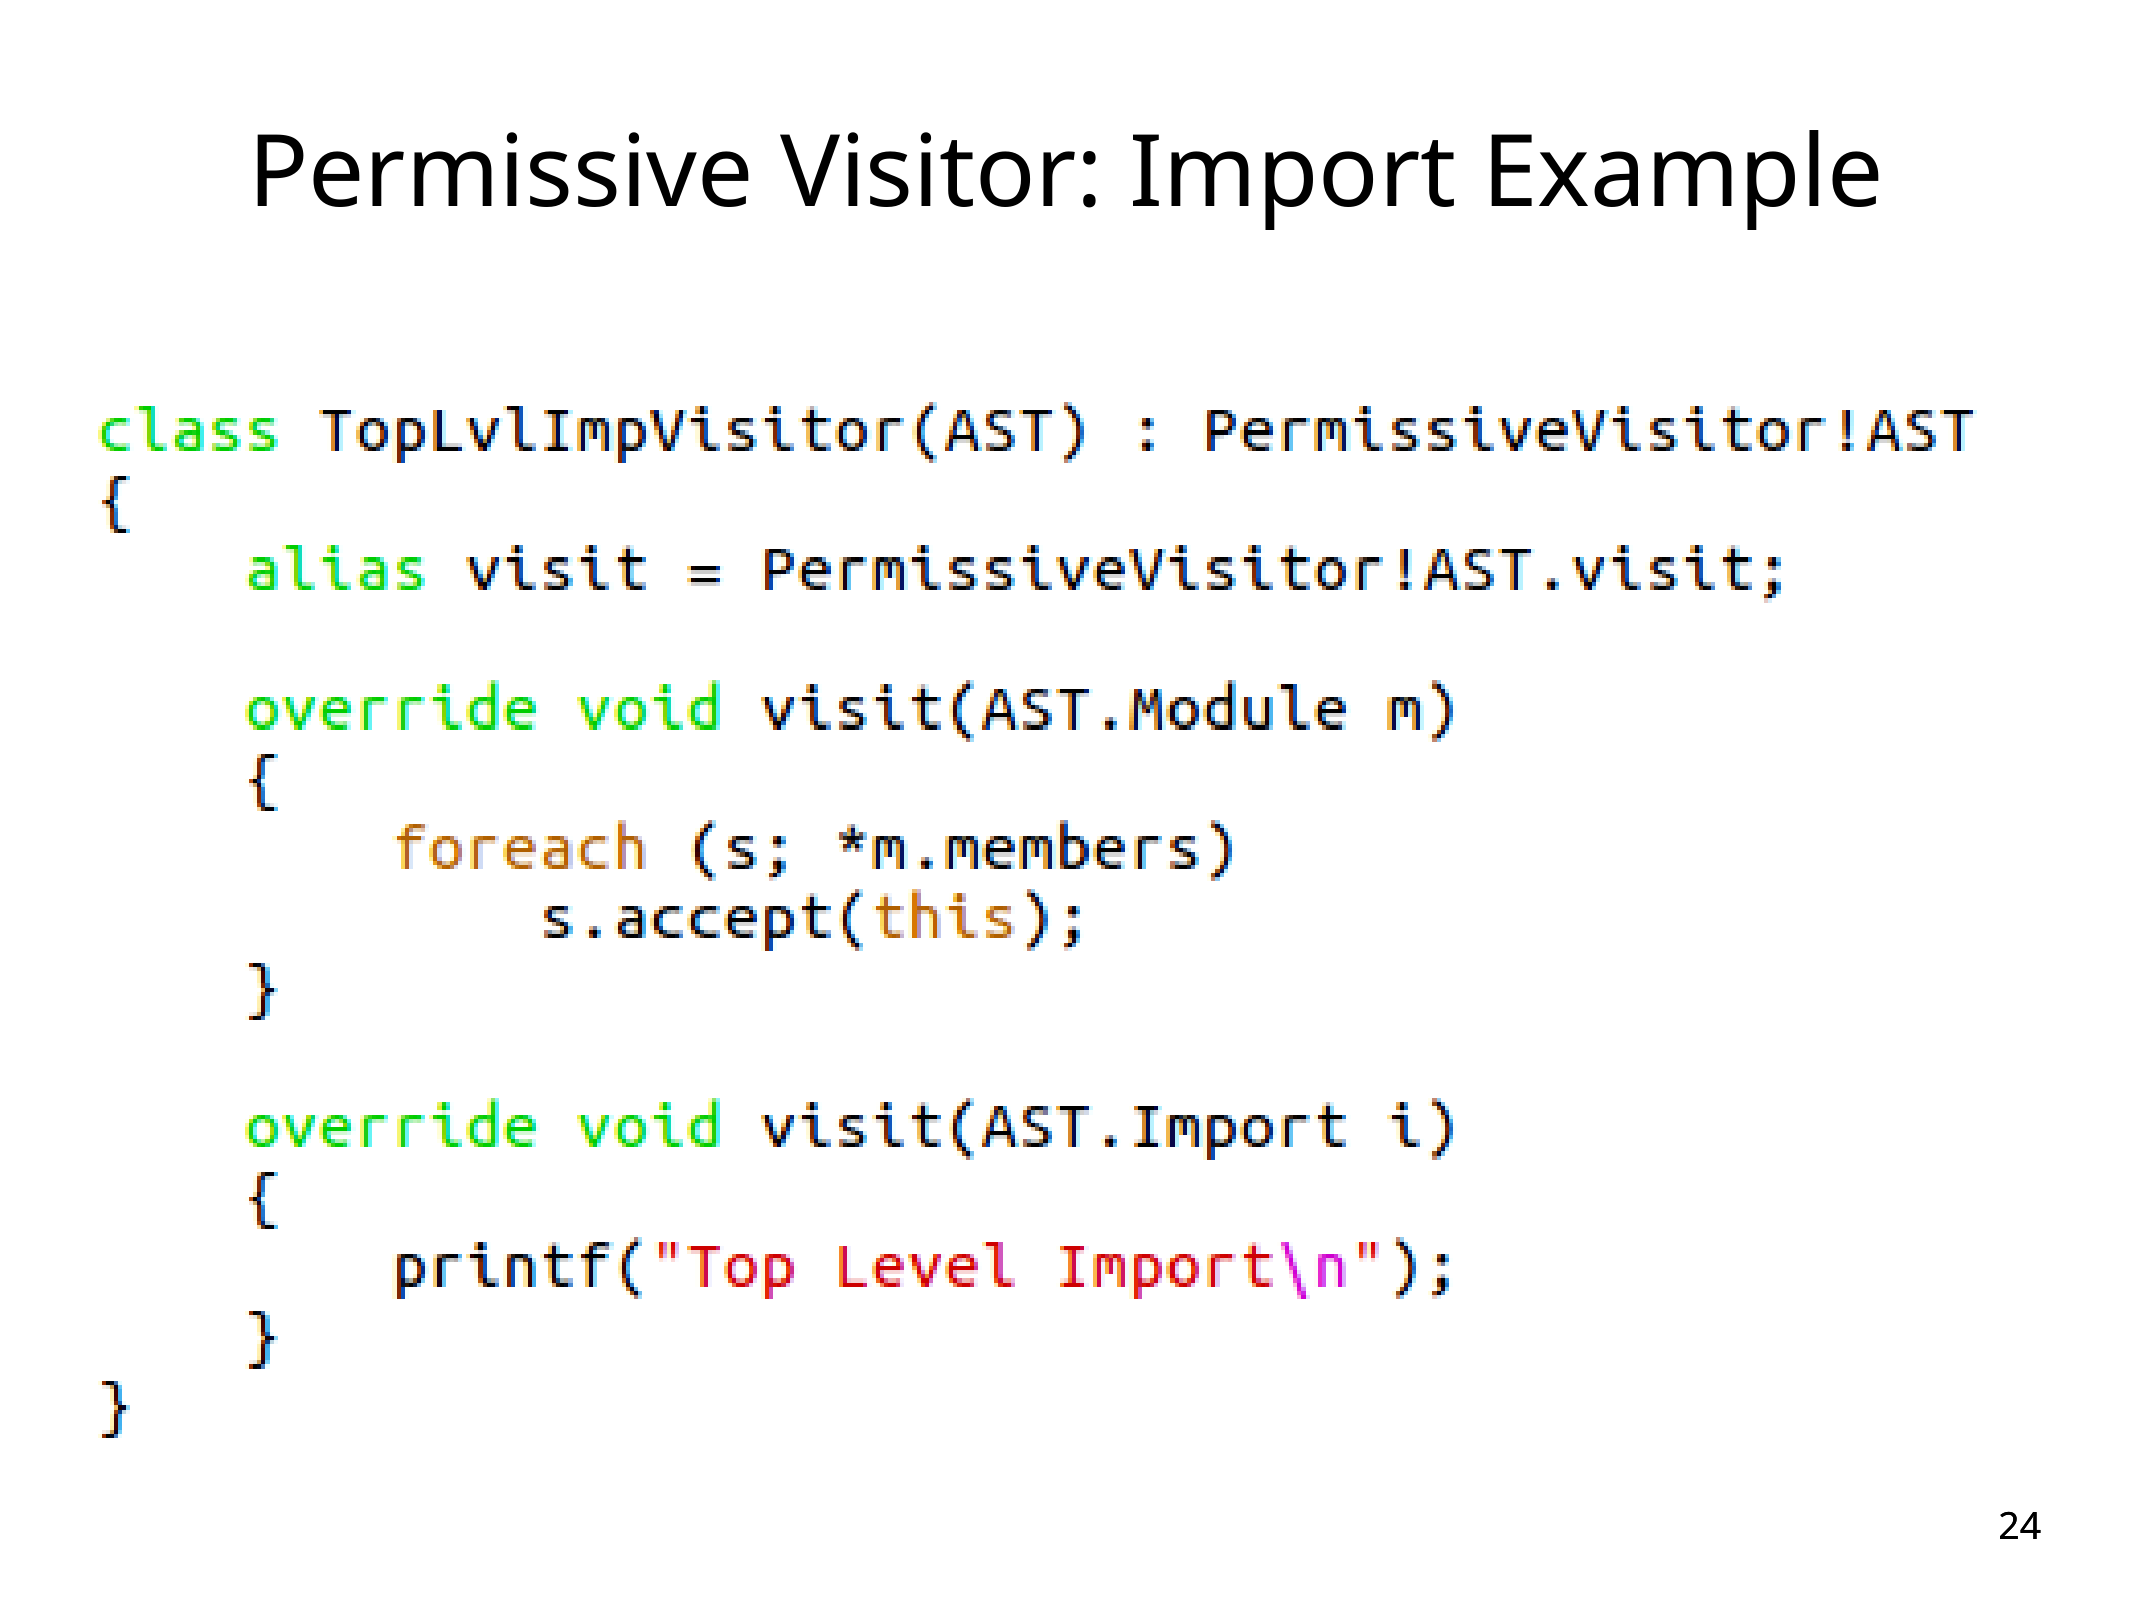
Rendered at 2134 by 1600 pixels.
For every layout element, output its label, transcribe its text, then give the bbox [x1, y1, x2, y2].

text_box <number> [1985, 1493, 2055, 1557]
title Permissive Visitor: Import Example [156, 72, 1978, 261]
picture [94, 390, 2039, 1451]
